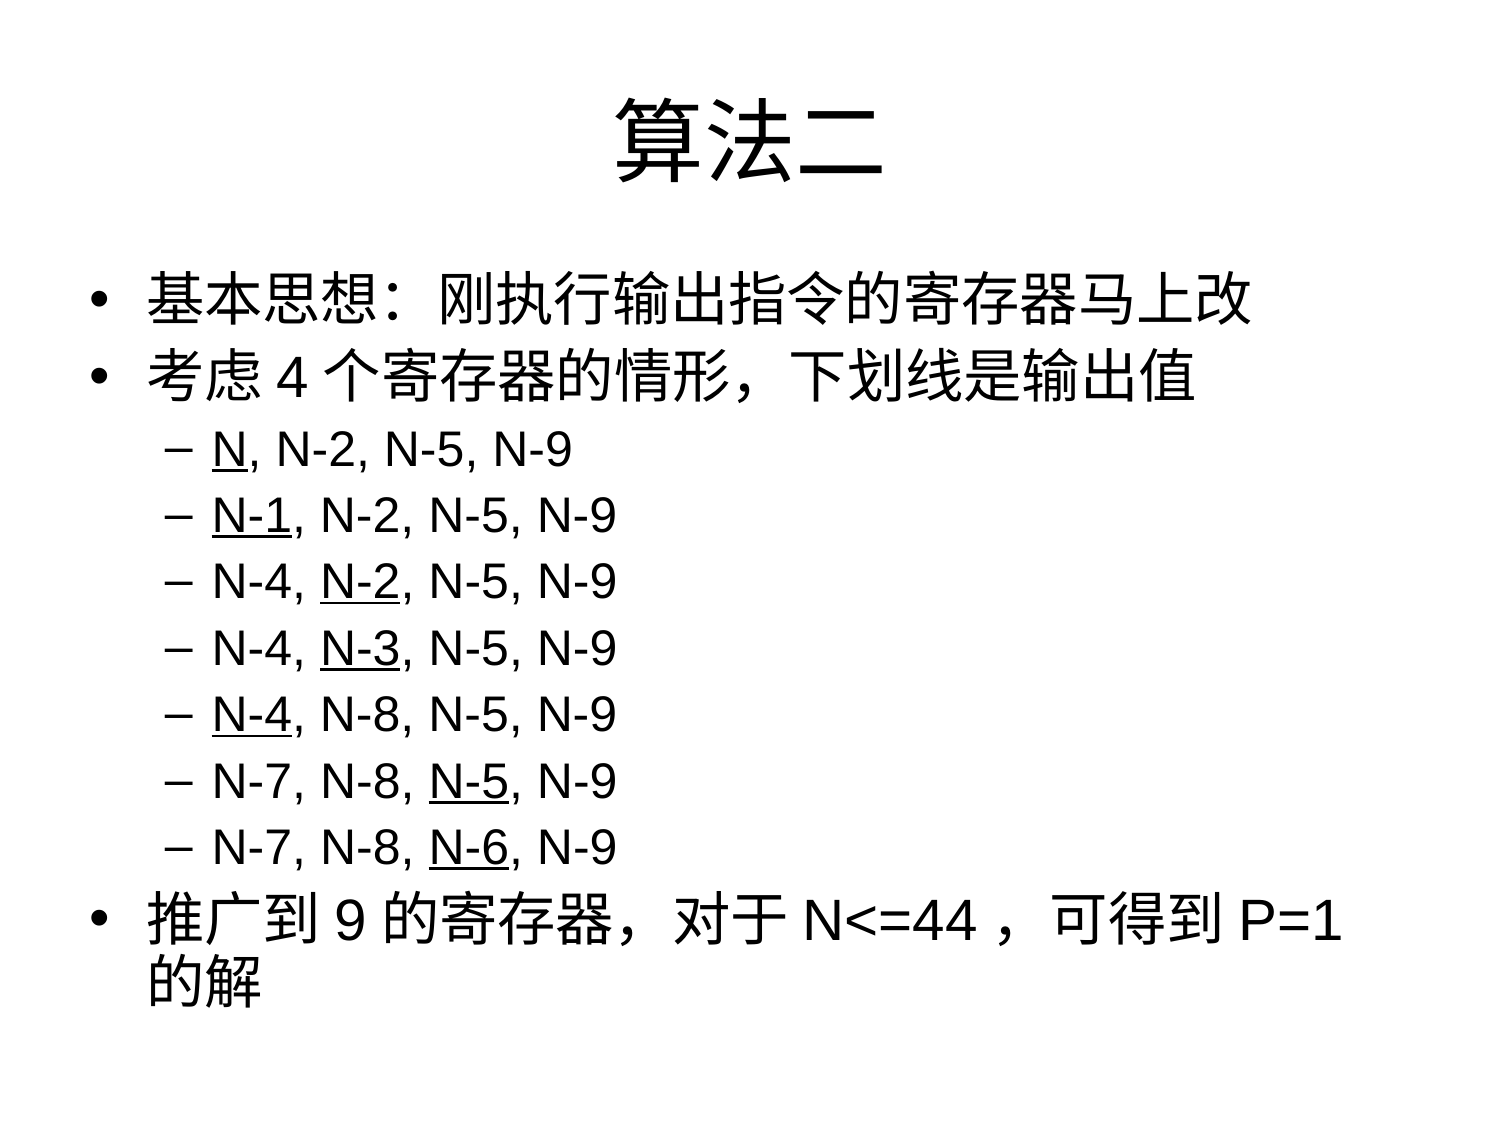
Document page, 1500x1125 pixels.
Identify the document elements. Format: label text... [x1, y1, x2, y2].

list 基本思想：刚执行输出指令的寄存器马上改 考虑4个寄存器的情形，下划线是输出值 N, N-2, N-5, N-9 N-1, N-2, N-5, N-9 N-4, N-2, N-5, N-9 N-4, N-3, N-5, N-9 N-4, N-8, N-5, N-9 N-7, N-8, N-5, N-9 N-7, N-8, N-6, N-9 推广到9的寄存器，对于N<=44，可得到P=1的解 [75, 262, 1426, 1024]
title 算法二 [75, 45, 1426, 233]
